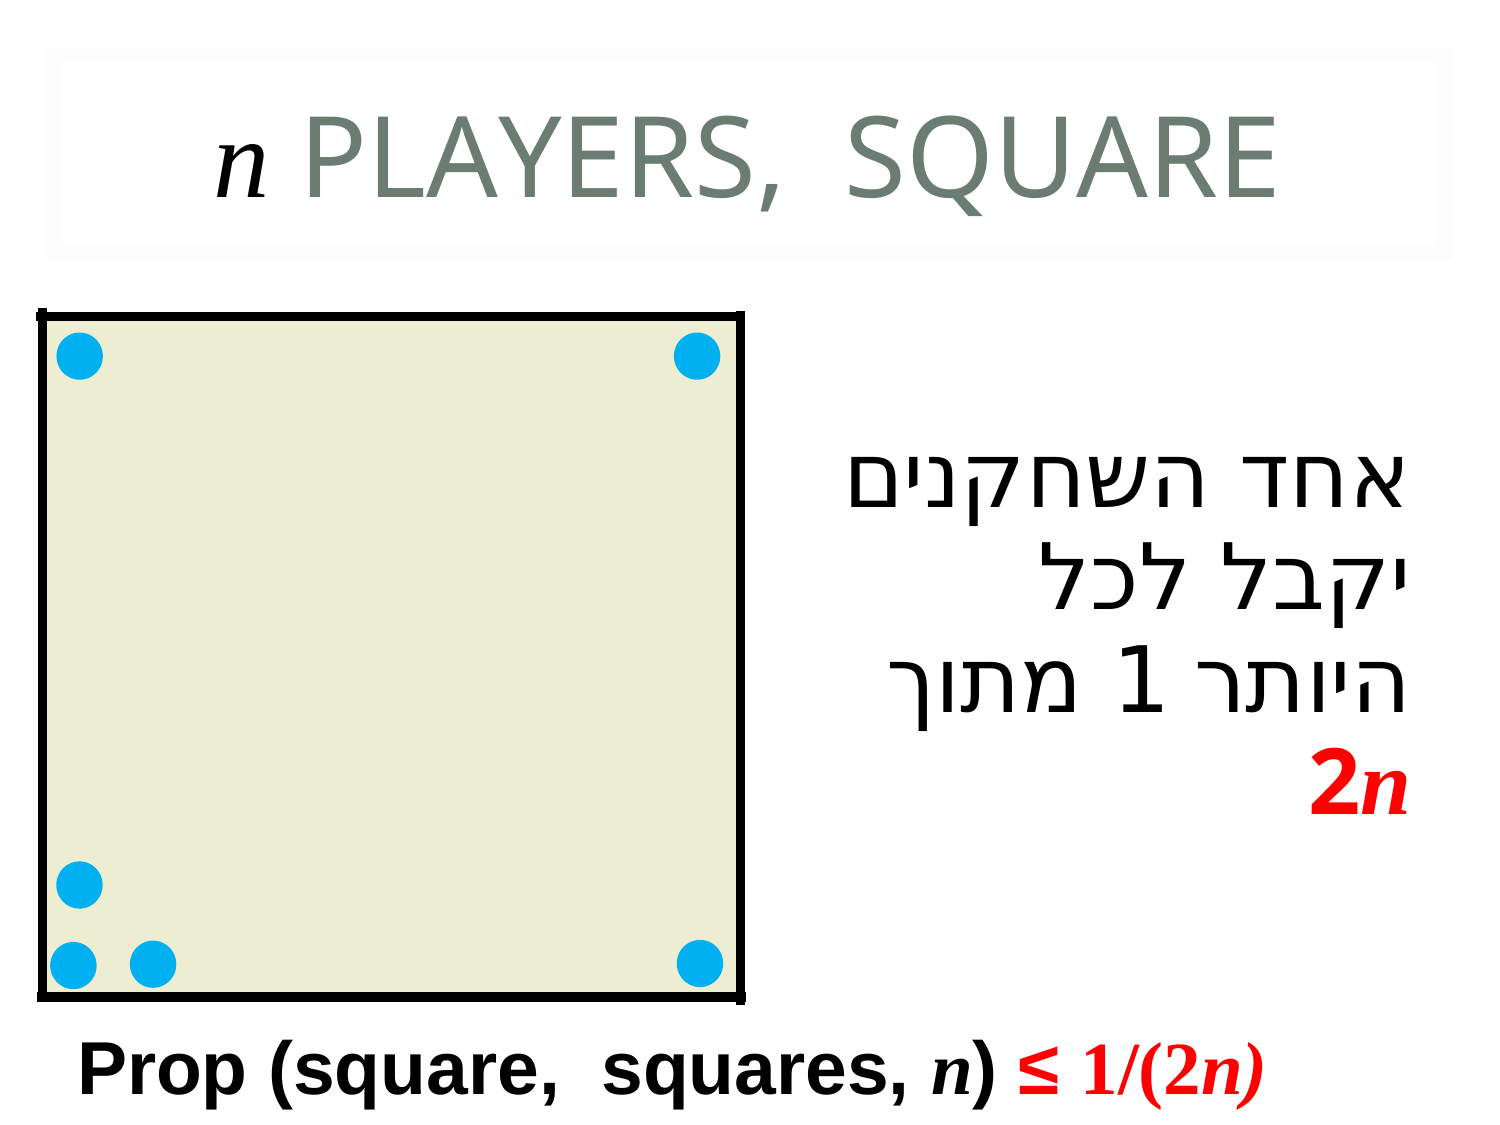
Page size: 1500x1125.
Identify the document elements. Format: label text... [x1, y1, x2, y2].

text_box אחד השחקנים יקבל לכל היותר 1 מתוך 2n [792, 418, 1427, 843]
picture [45, 46, 1455, 263]
text_box [47, 321, 736, 992]
text_box n PLAYERS, SQUARE [69, 66, 1426, 238]
text_box Prop (square, squares, n) ≤ 1/(2n) [62, 1020, 1464, 1120]
